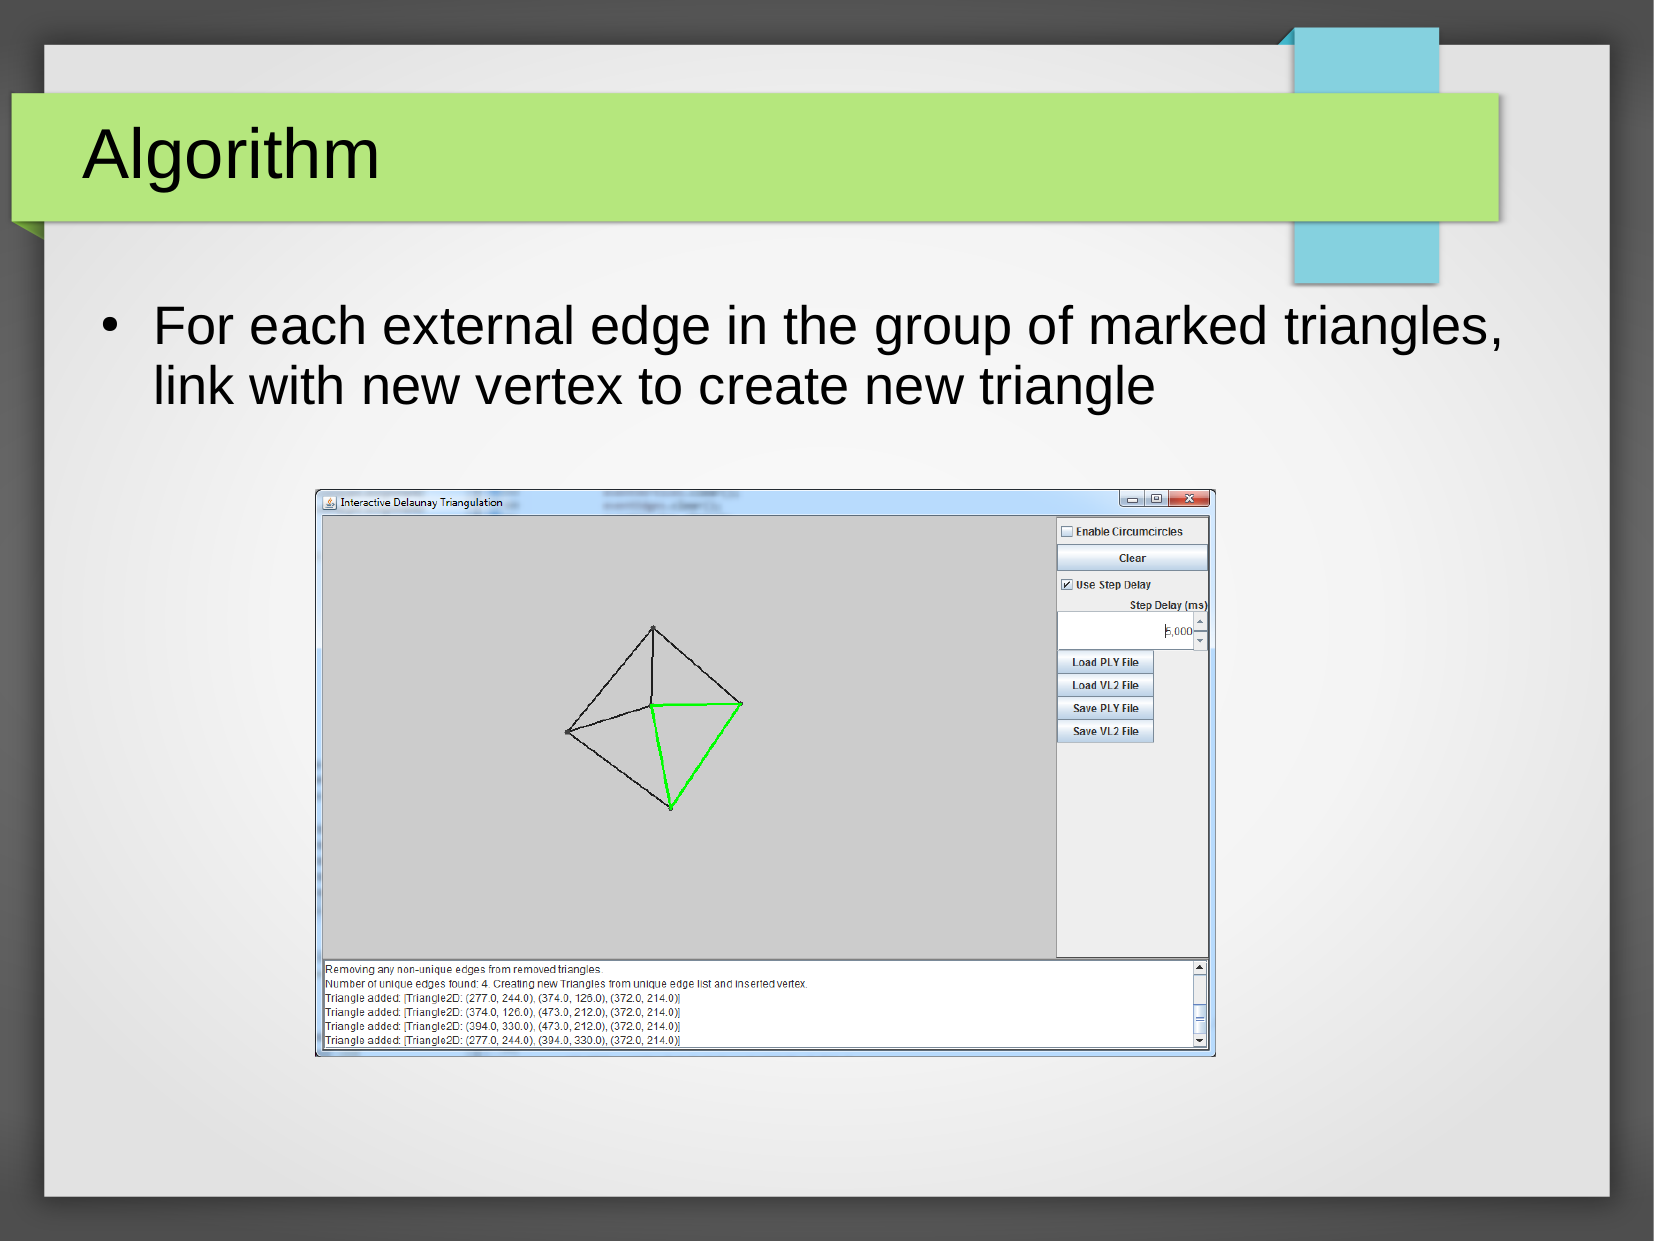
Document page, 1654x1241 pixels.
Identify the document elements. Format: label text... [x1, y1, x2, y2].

title Algorithm [82, 94, 1264, 213]
picture [0, 0, 1654, 1241]
list For each external edge in the group of marked triangles, link with new vertex to create new triangle [82, 295, 1571, 1015]
